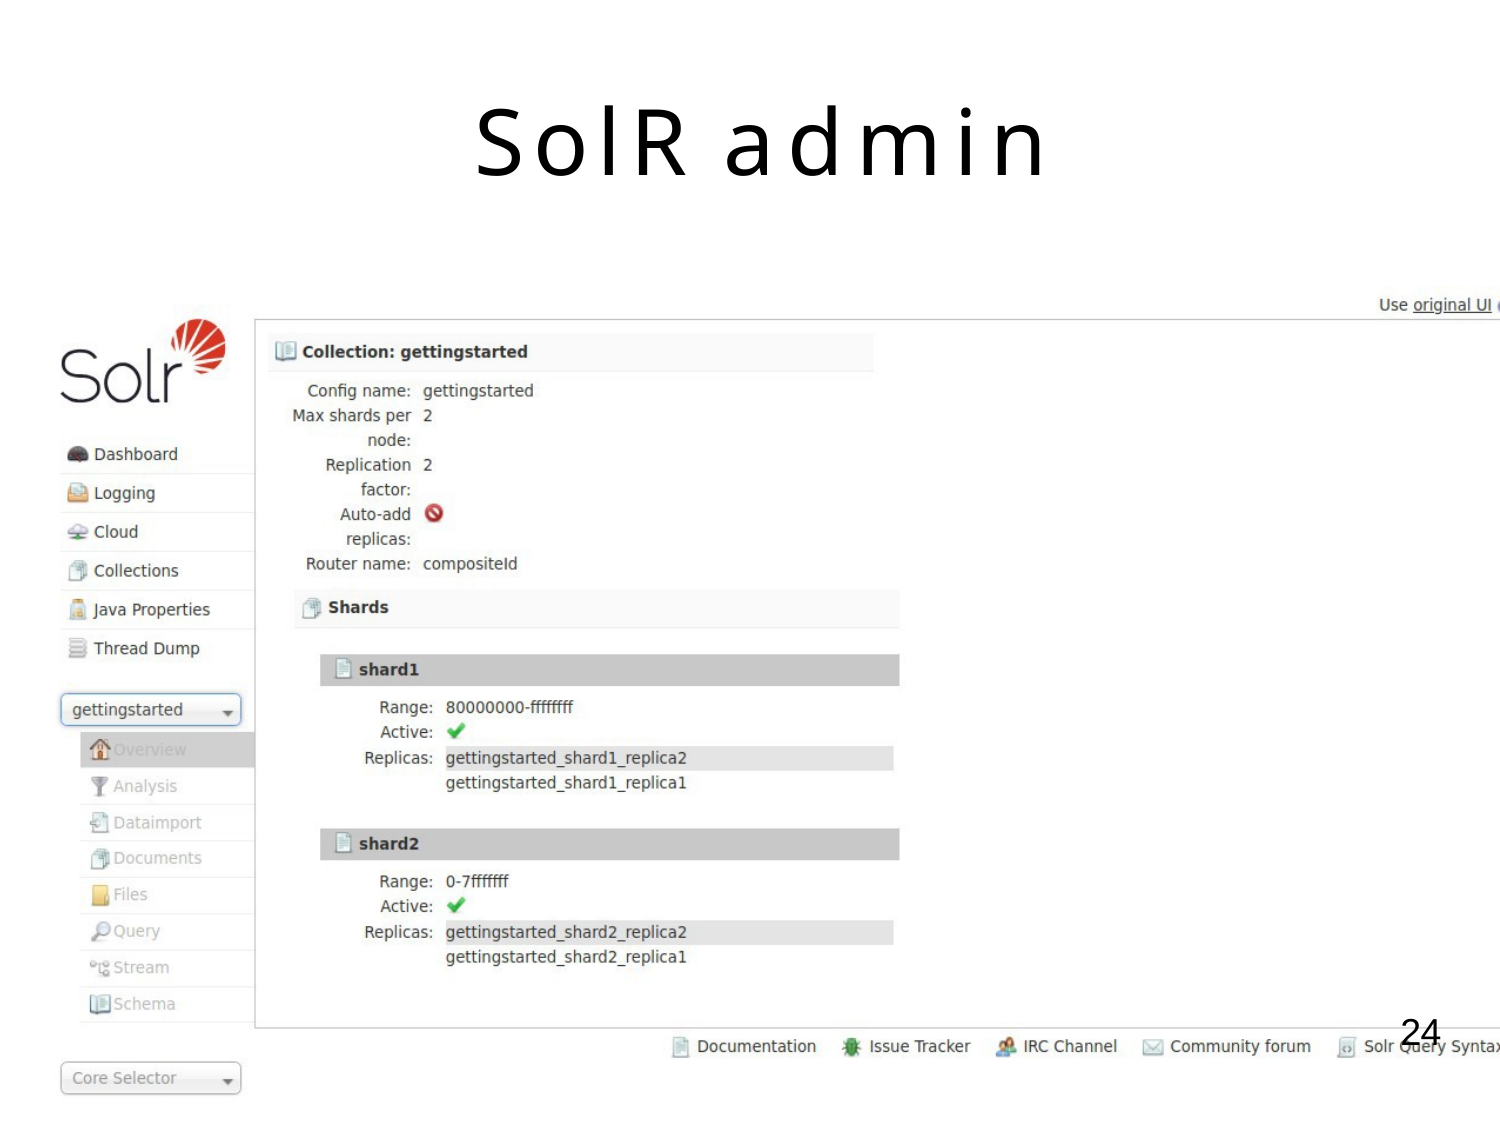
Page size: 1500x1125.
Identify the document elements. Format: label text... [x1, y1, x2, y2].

slide_number 24 [1373, 1009, 1451, 1125]
picture [23, 286, 1500, 1111]
title SolR admin [87, 26, 1413, 272]
